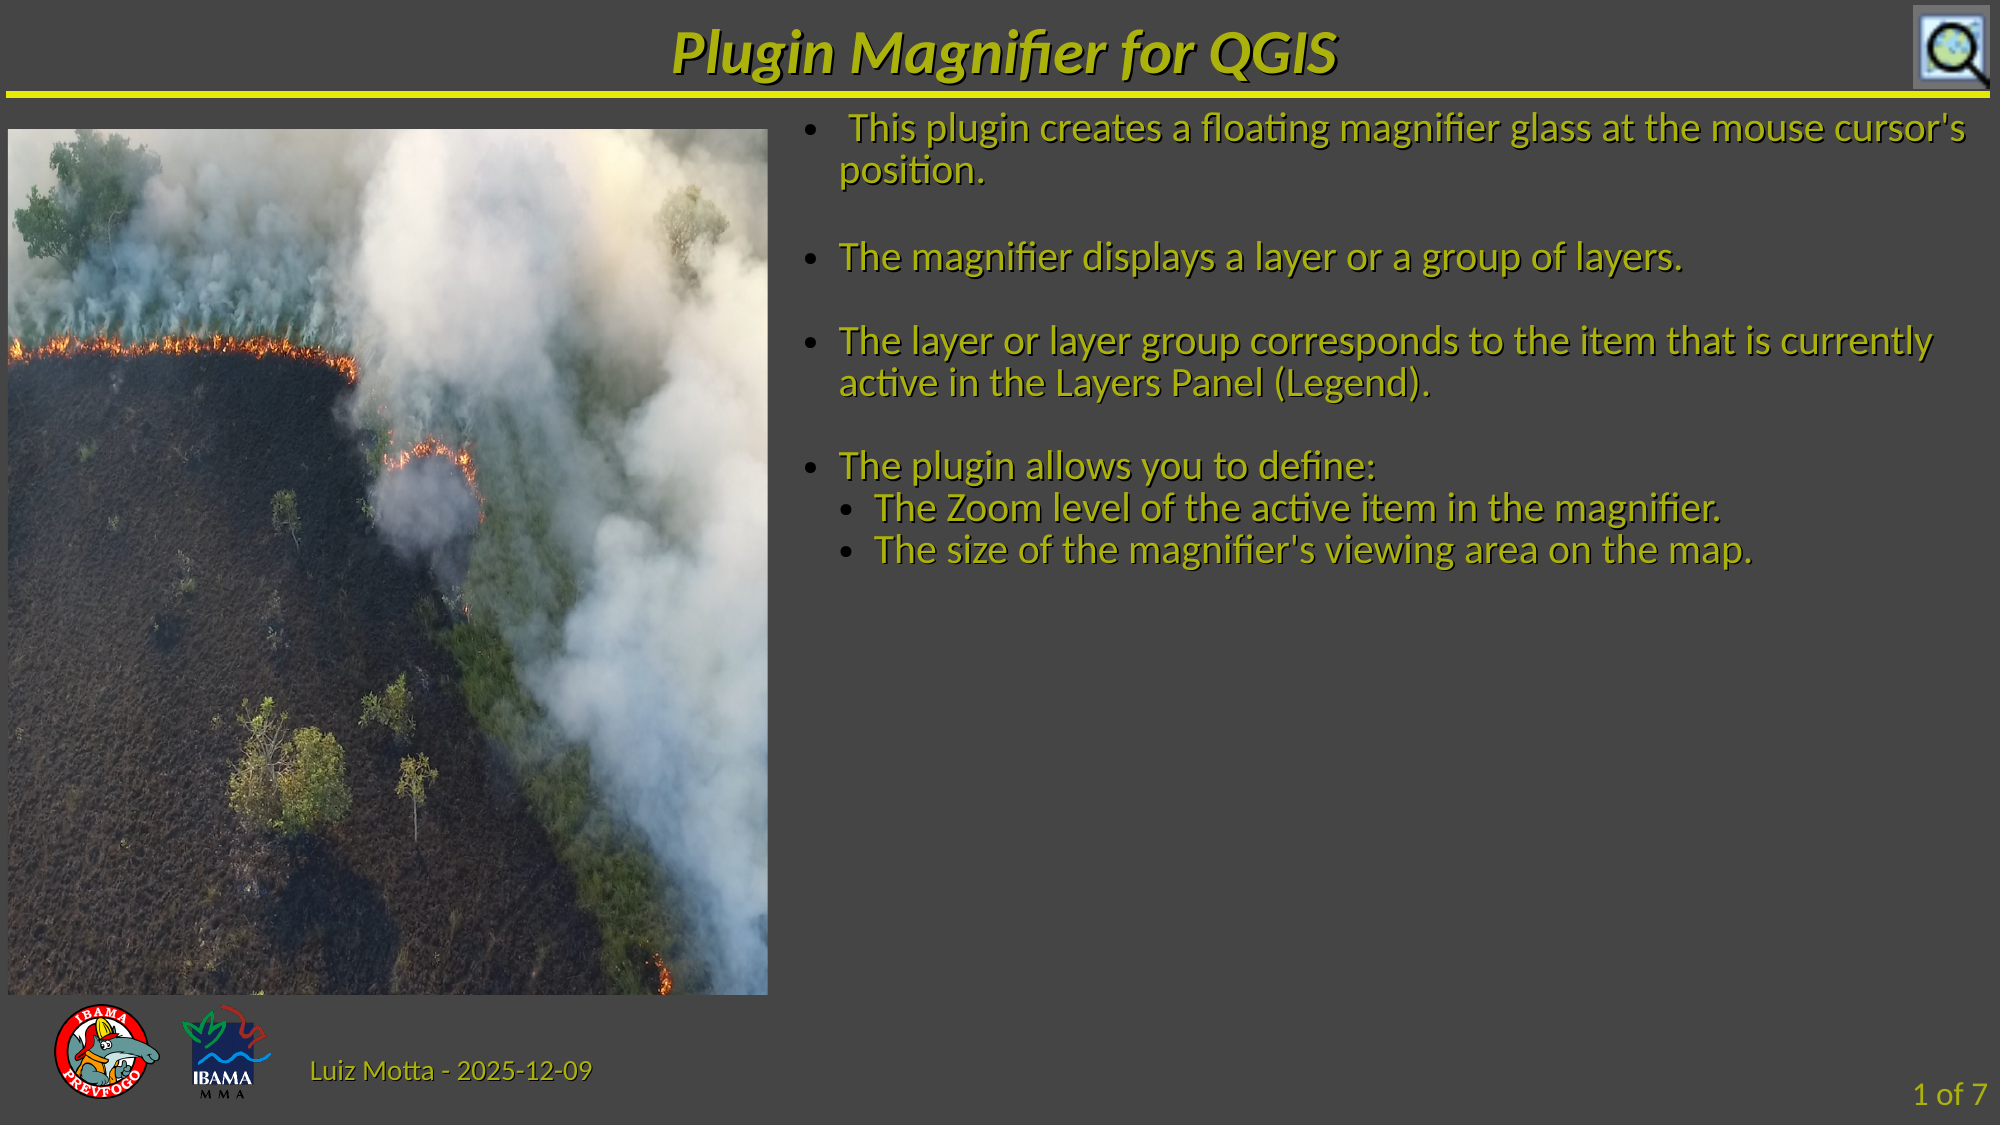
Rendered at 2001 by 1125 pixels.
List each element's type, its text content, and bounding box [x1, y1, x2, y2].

text_box This plugin creates a floating magnifier glass at the mouse cursor's position. The magnifier displays a layer or a group of layers. The layer or layer group corresponds to the item that is currently active in the Layers Panel (Legend). The plugin allows you to define: The Zoom level of the active item in the magnifier. The size of the magnifier's viewing area on the map. [803, 110, 2000, 800]
picture [1913, 5, 1990, 89]
picture [173, 1004, 272, 1099]
picture [54, 1004, 160, 1099]
picture [7, 129, 768, 996]
text_box <número> of 7 [1757, 1080, 1989, 1125]
text_box Luiz Motta - 2025-12-09 [295, 1051, 768, 1106]
subtitle Plugin Magnifier for QGIS [9, 11, 2000, 95]
